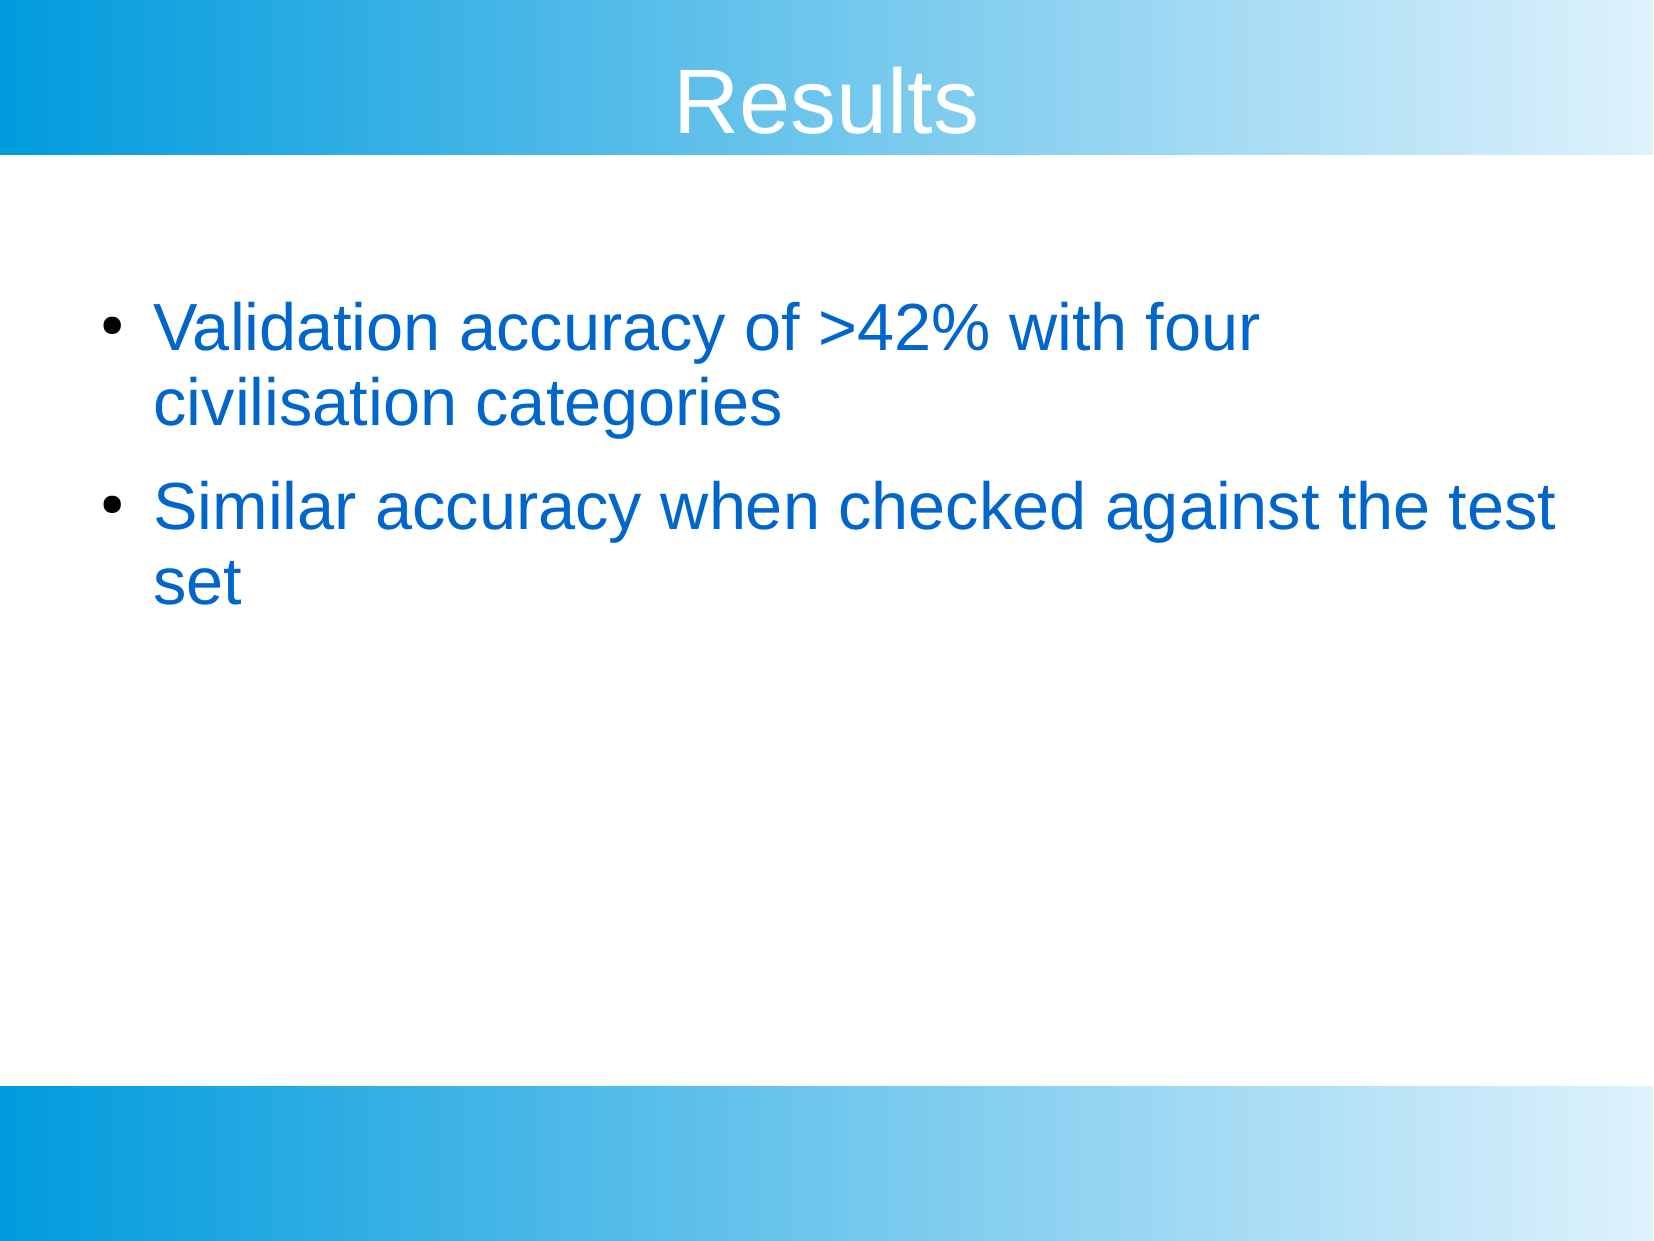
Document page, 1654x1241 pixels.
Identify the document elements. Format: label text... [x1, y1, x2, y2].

list Validation accuracy of >42% with four civilisation categories Similar accuracy when checked against the test set [82, 290, 1571, 1010]
title Results [82, 49, 1571, 155]
